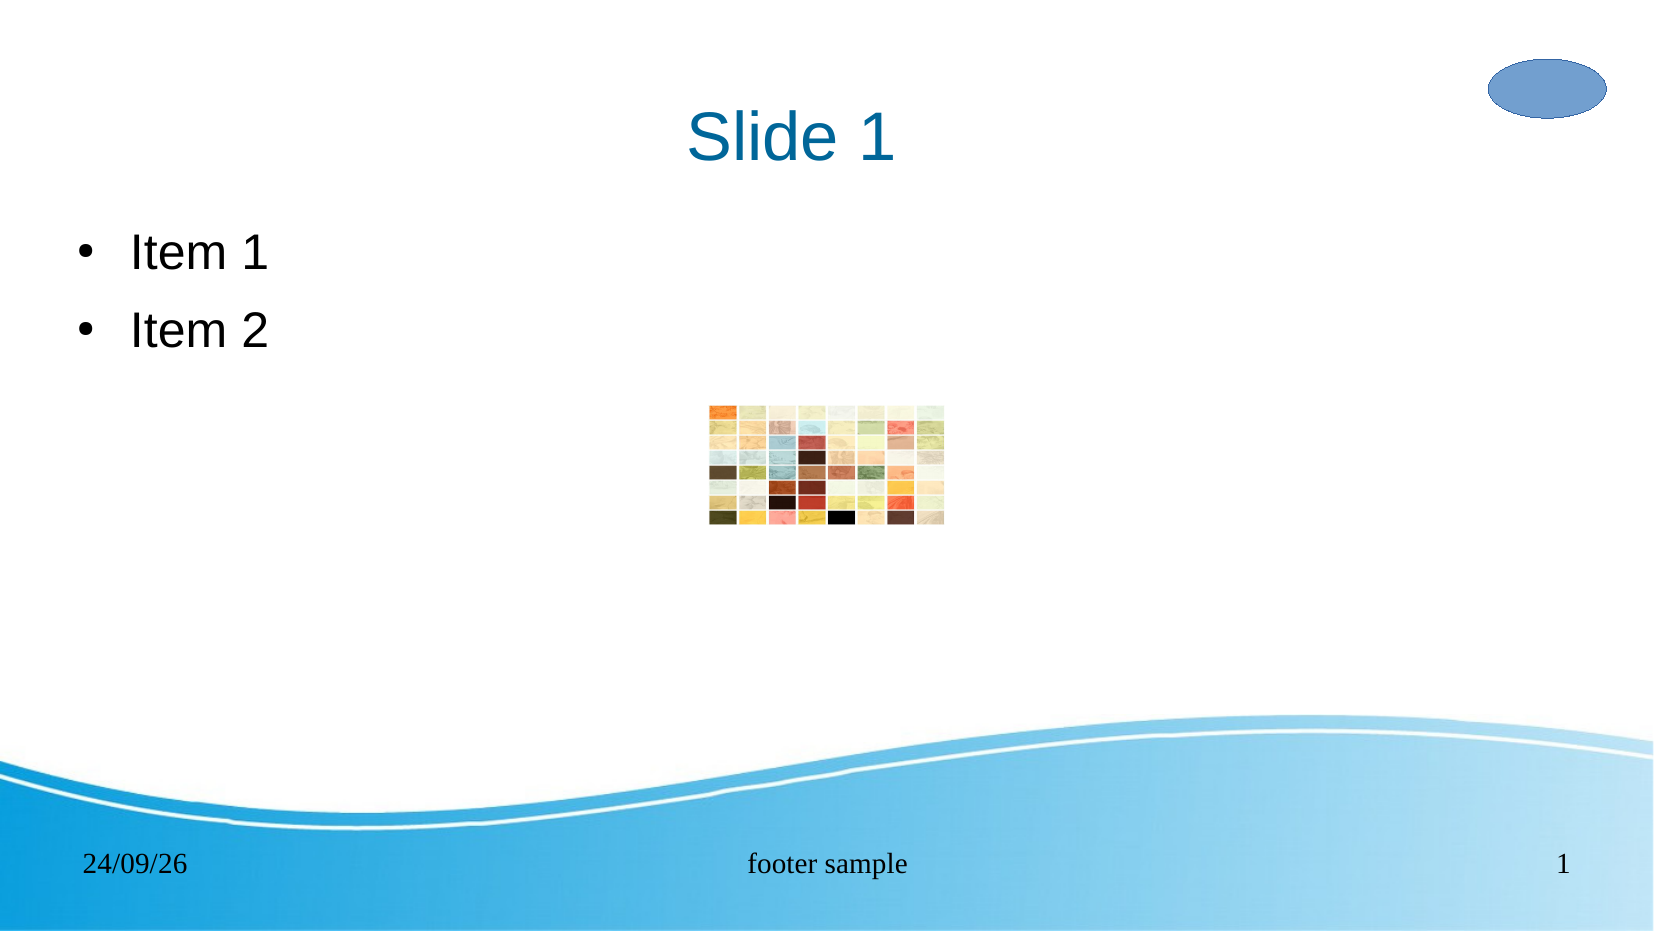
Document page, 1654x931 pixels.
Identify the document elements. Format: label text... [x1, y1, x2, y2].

picture [0, 714, 1654, 931]
title Slide 1 [47, 59, 1536, 215]
picture [708, 474, 945, 525]
list Item 1 Item 2 [59, 224, 1548, 474]
